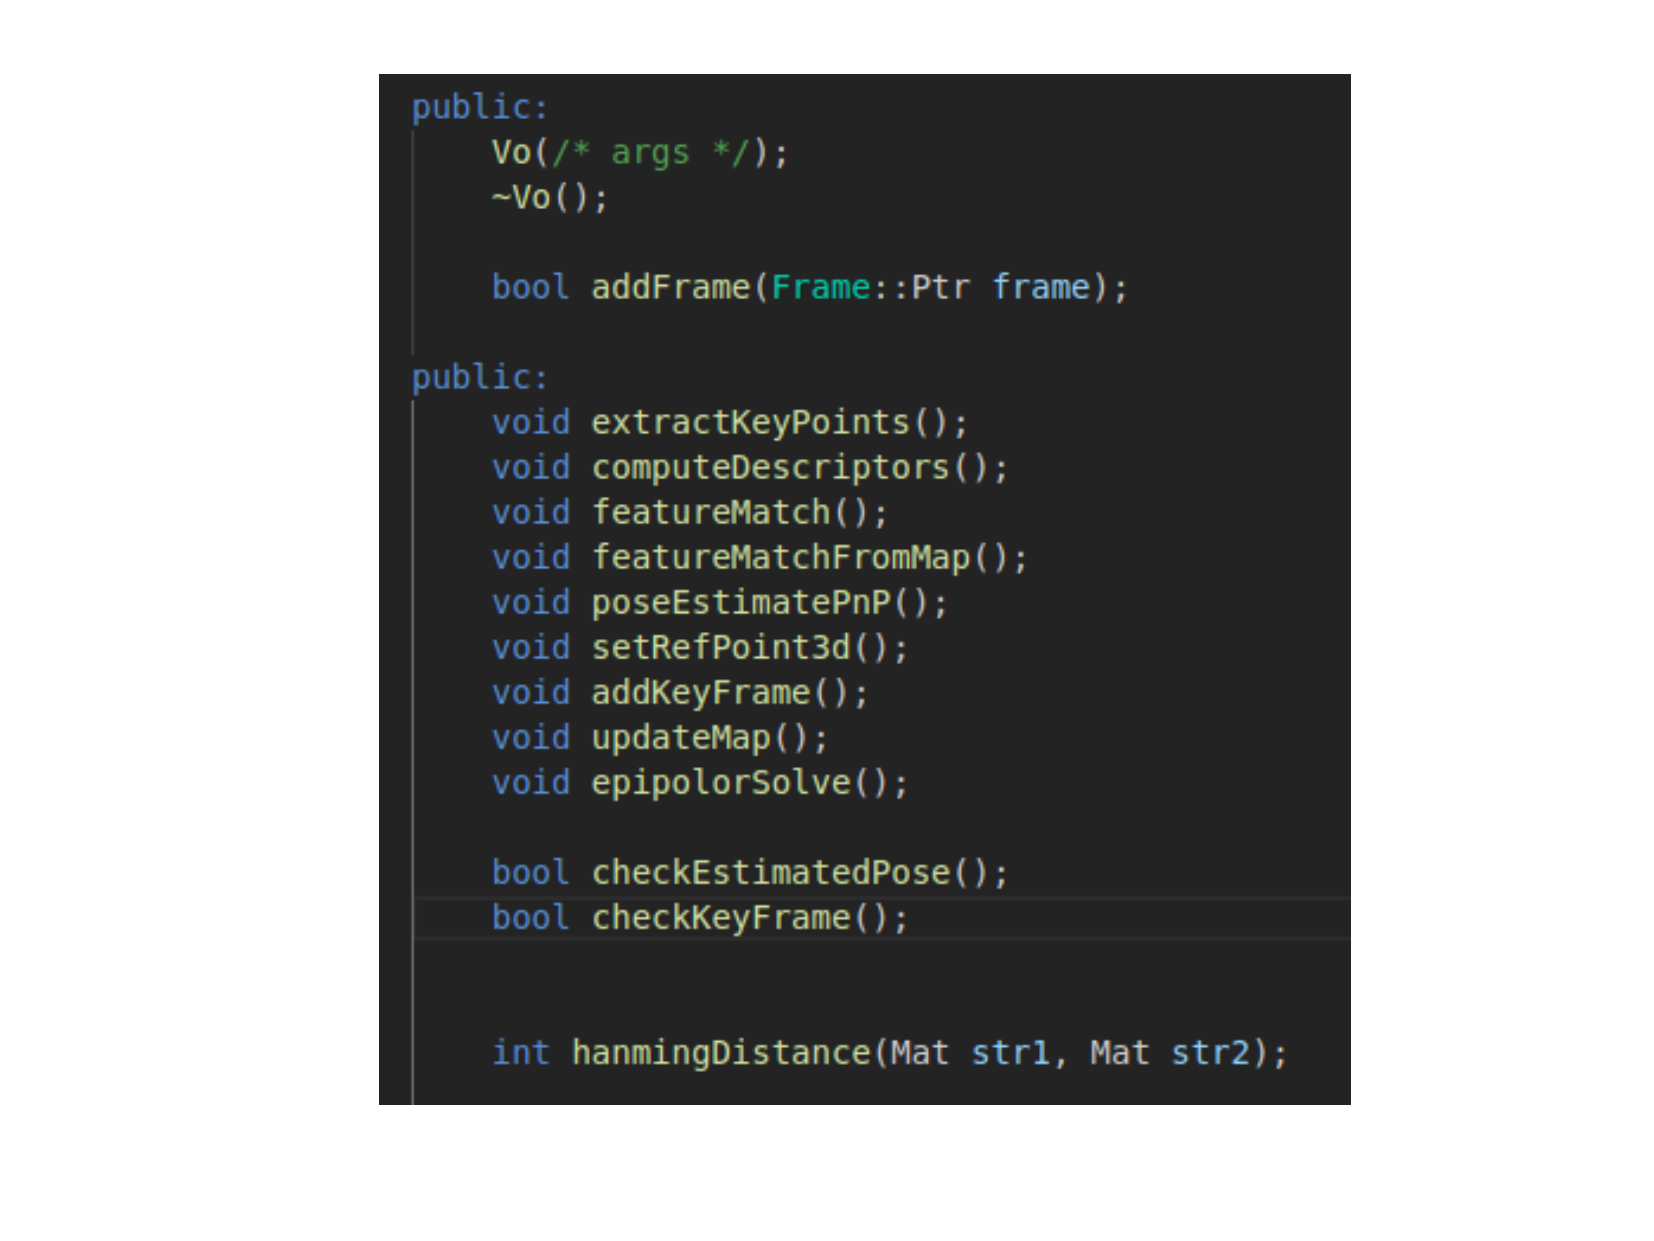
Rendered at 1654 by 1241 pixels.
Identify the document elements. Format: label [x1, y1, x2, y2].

picture [379, 74, 1351, 1105]
